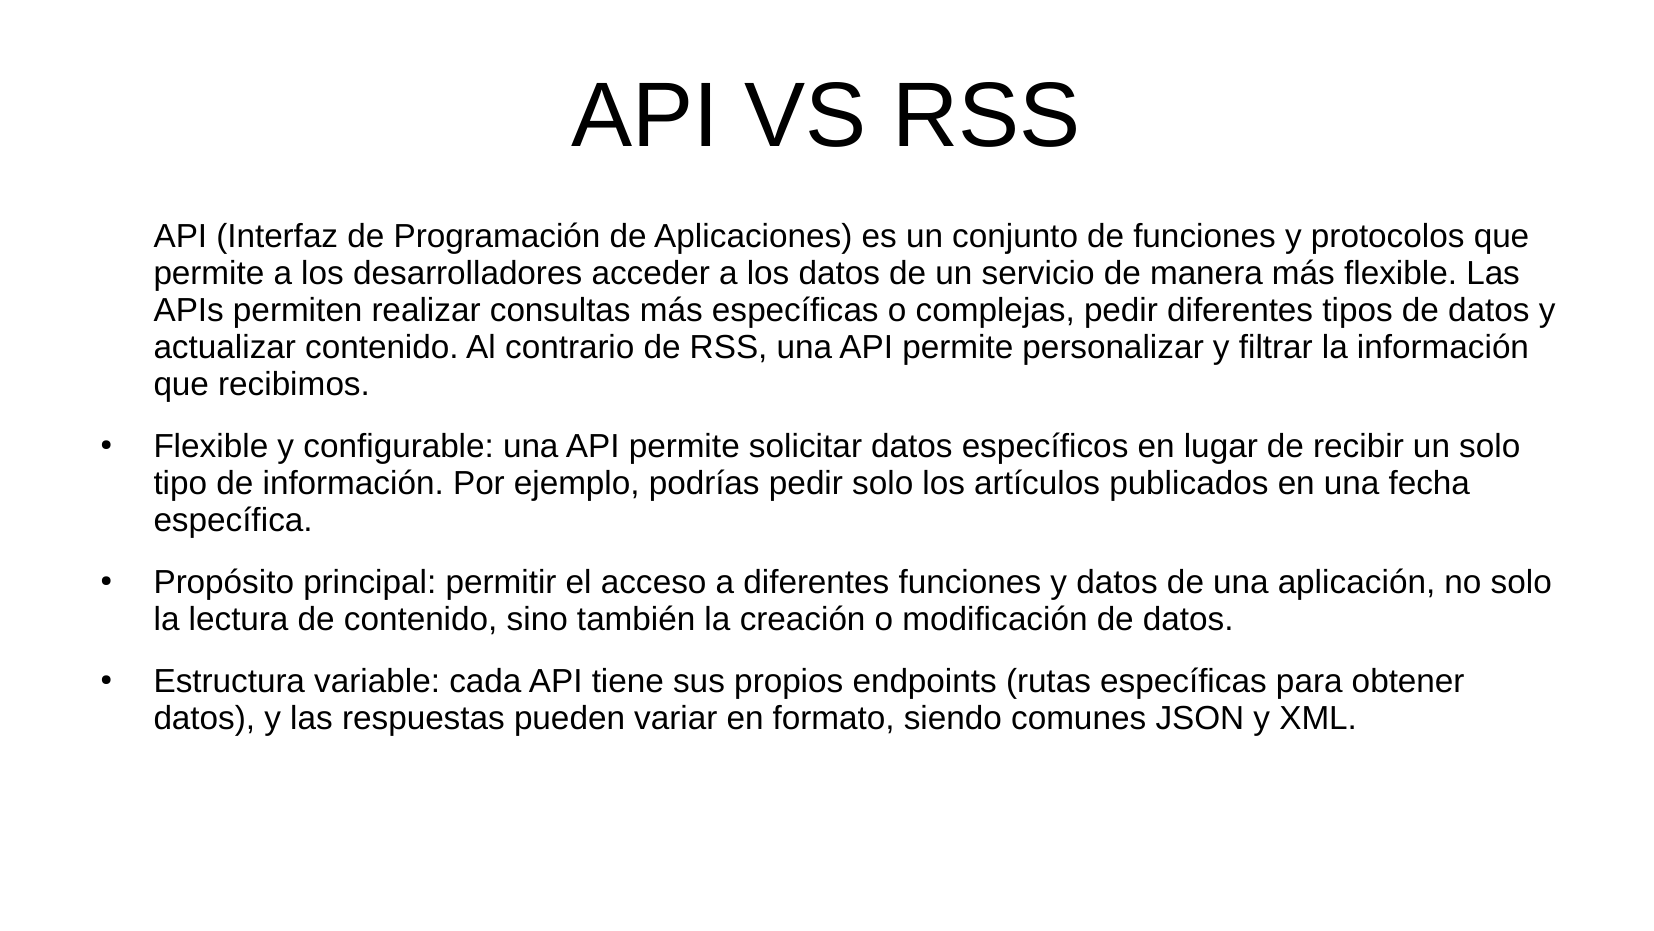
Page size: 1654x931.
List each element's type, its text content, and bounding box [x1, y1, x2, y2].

list API (Interfaz de Programación de Aplicaciones) es un conjunto de funciones y protocolos que permite a los desarrolladores acceder a los datos de un servicio de manera más flexible. Las APIs permiten realizar consultas más específicas o complejas, pedir diferentes tipos de datos y actualizar contenido. Al contrario de RSS, una API permite personalizar y filtrar la información que recibimos. Flexible y configurable: una API permite solicitar datos específicos en lugar de recibir un solo tipo de información. Por ejemplo, podrías pedir solo los artículos publicados en una fecha específica. Propósito principal: permitir el acceso a diferentes funciones y datos de una aplicación, no solo la lectura de contenido, sino también la creación o modificación de datos. Estructura variable: cada API tiene sus propios endpoints (rutas específicas para obtener datos), y las respuestas pueden variar en formato, siendo comunes JSON y XML. [82, 217, 1571, 758]
title API VS RSS [82, 37, 1571, 193]
